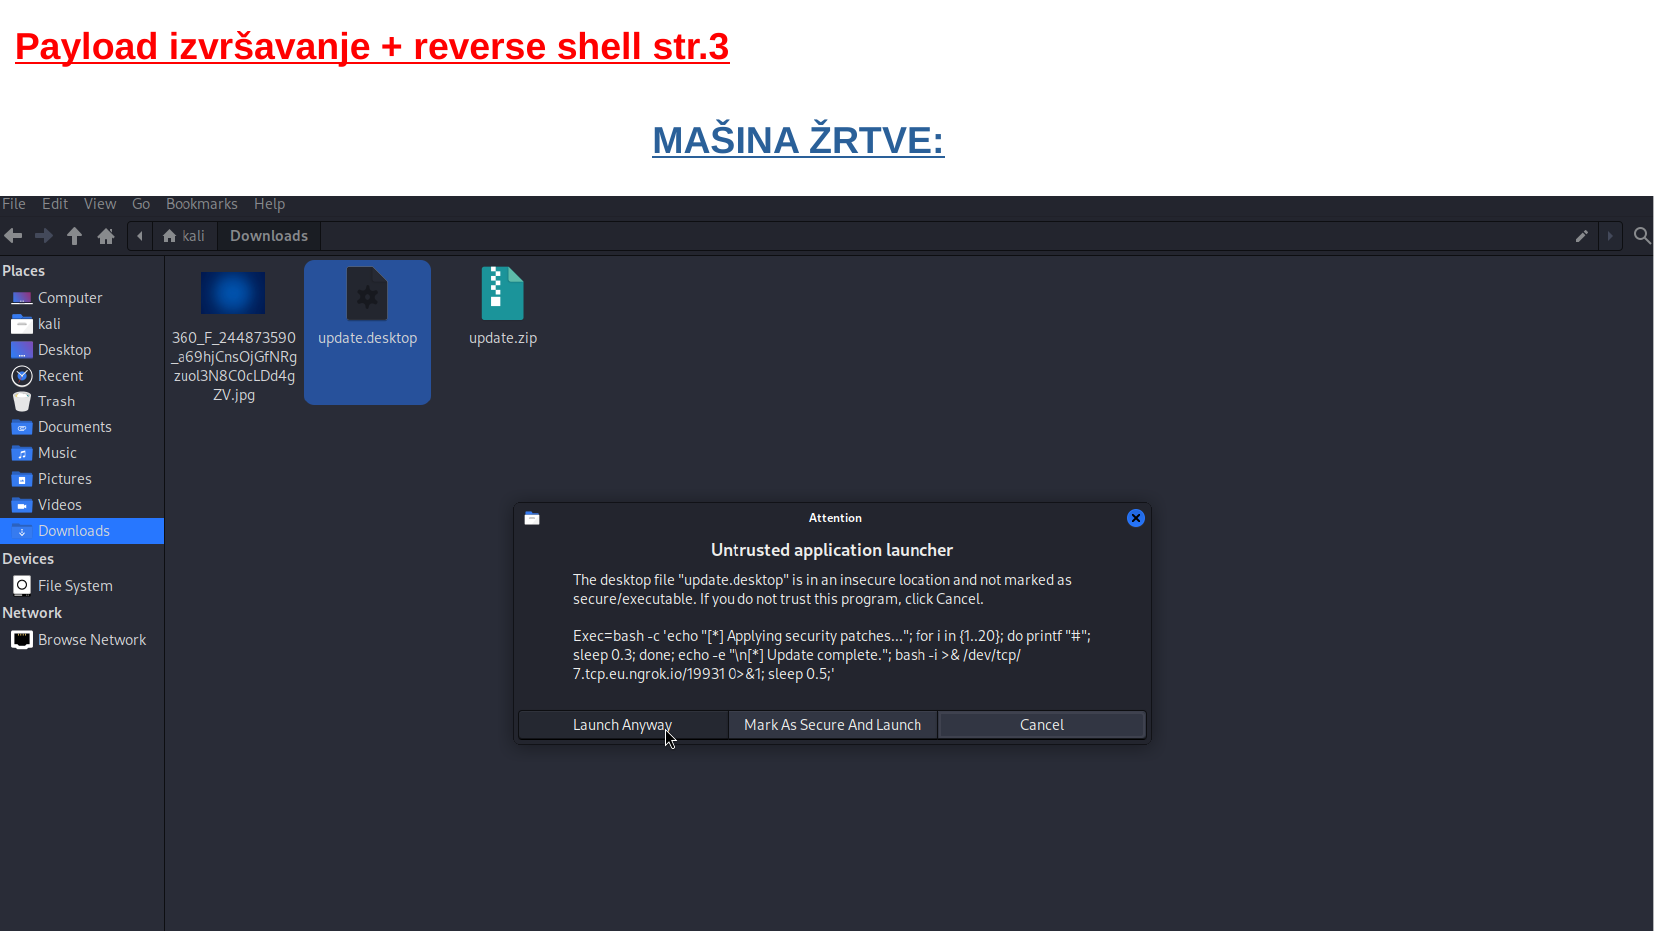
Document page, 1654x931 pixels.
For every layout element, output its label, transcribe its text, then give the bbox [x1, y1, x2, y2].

picture [0, 196, 1654, 931]
text_box Payload izvršavanje + reverse shell str.3 [0, 18, 863, 113]
text_box MAŠINA ŽRTVE: [637, 112, 1501, 196]
